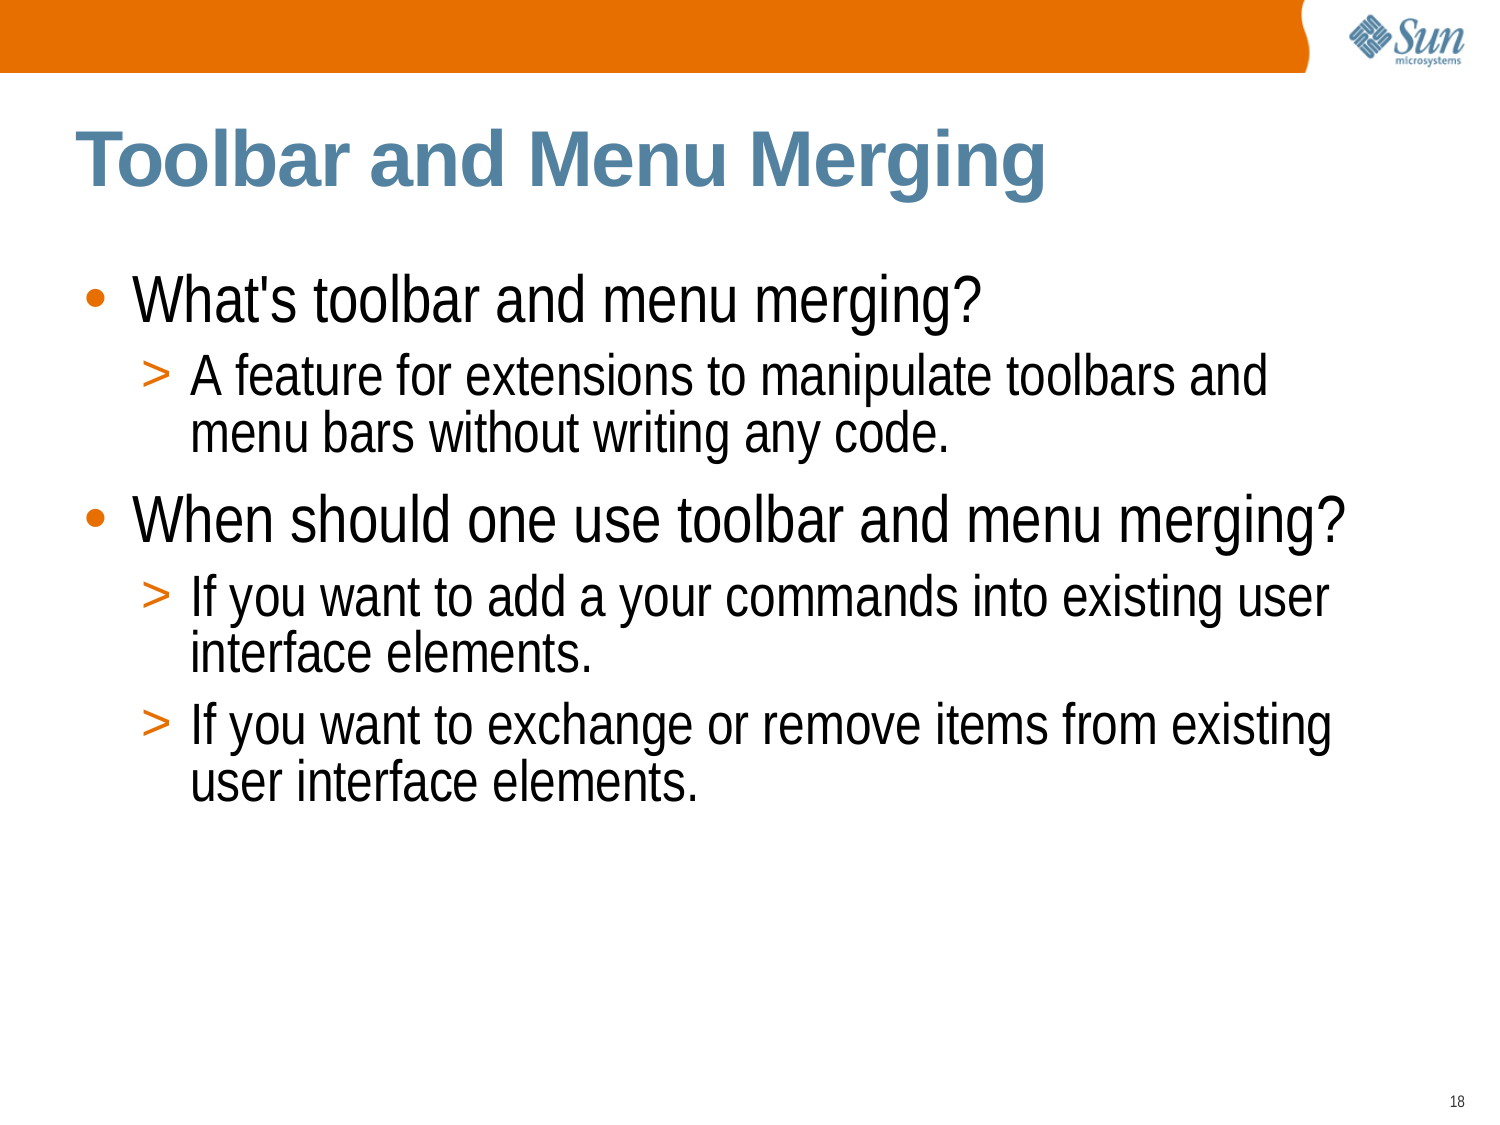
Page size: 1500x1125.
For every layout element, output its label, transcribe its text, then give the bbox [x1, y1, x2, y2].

picture [0, 0, 1500, 73]
title Toolbar and Menu Merging [75, 123, 1437, 227]
list What's toolbar and menu merging? A feature for extensions to manipulate toolbars and menu bars without writing any code. When should one use toolbar and menu merging? If you want to add a your commands into existing user interface elements. If you want to exchange or remove items from existing user interface elements. [64, 269, 1401, 1074]
